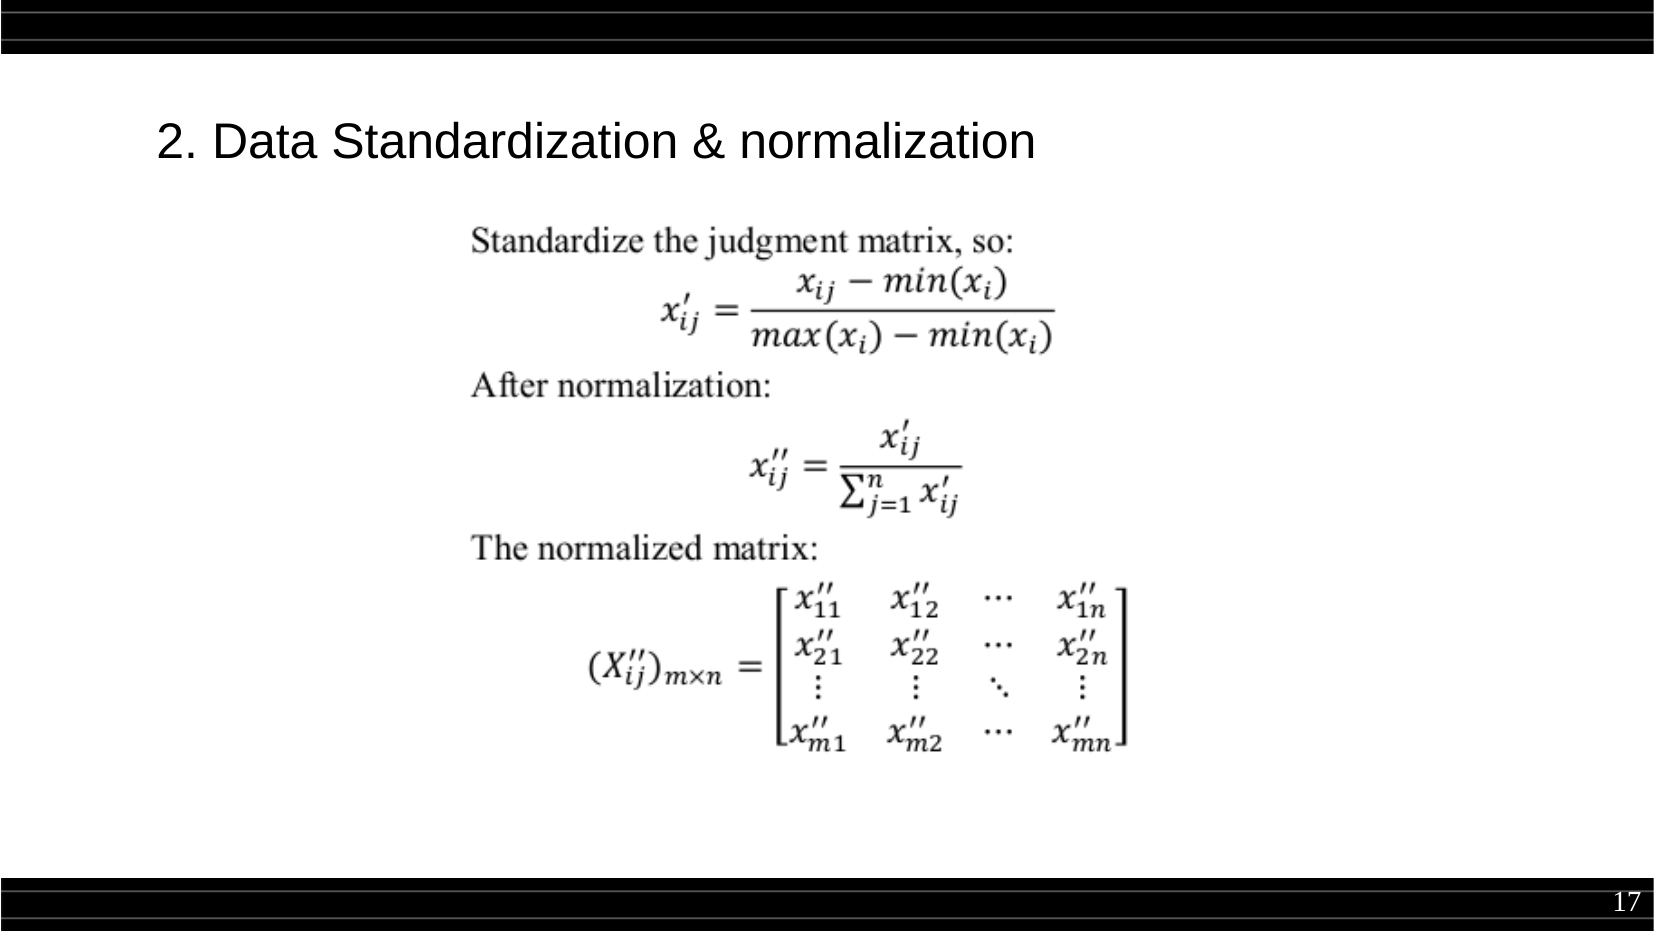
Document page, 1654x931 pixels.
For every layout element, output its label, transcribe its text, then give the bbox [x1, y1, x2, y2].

picture [1, 0, 1654, 54]
text_box Data Standardization & normalization [141, 106, 1512, 289]
picture [1, 878, 1654, 931]
picture [460, 220, 1146, 768]
